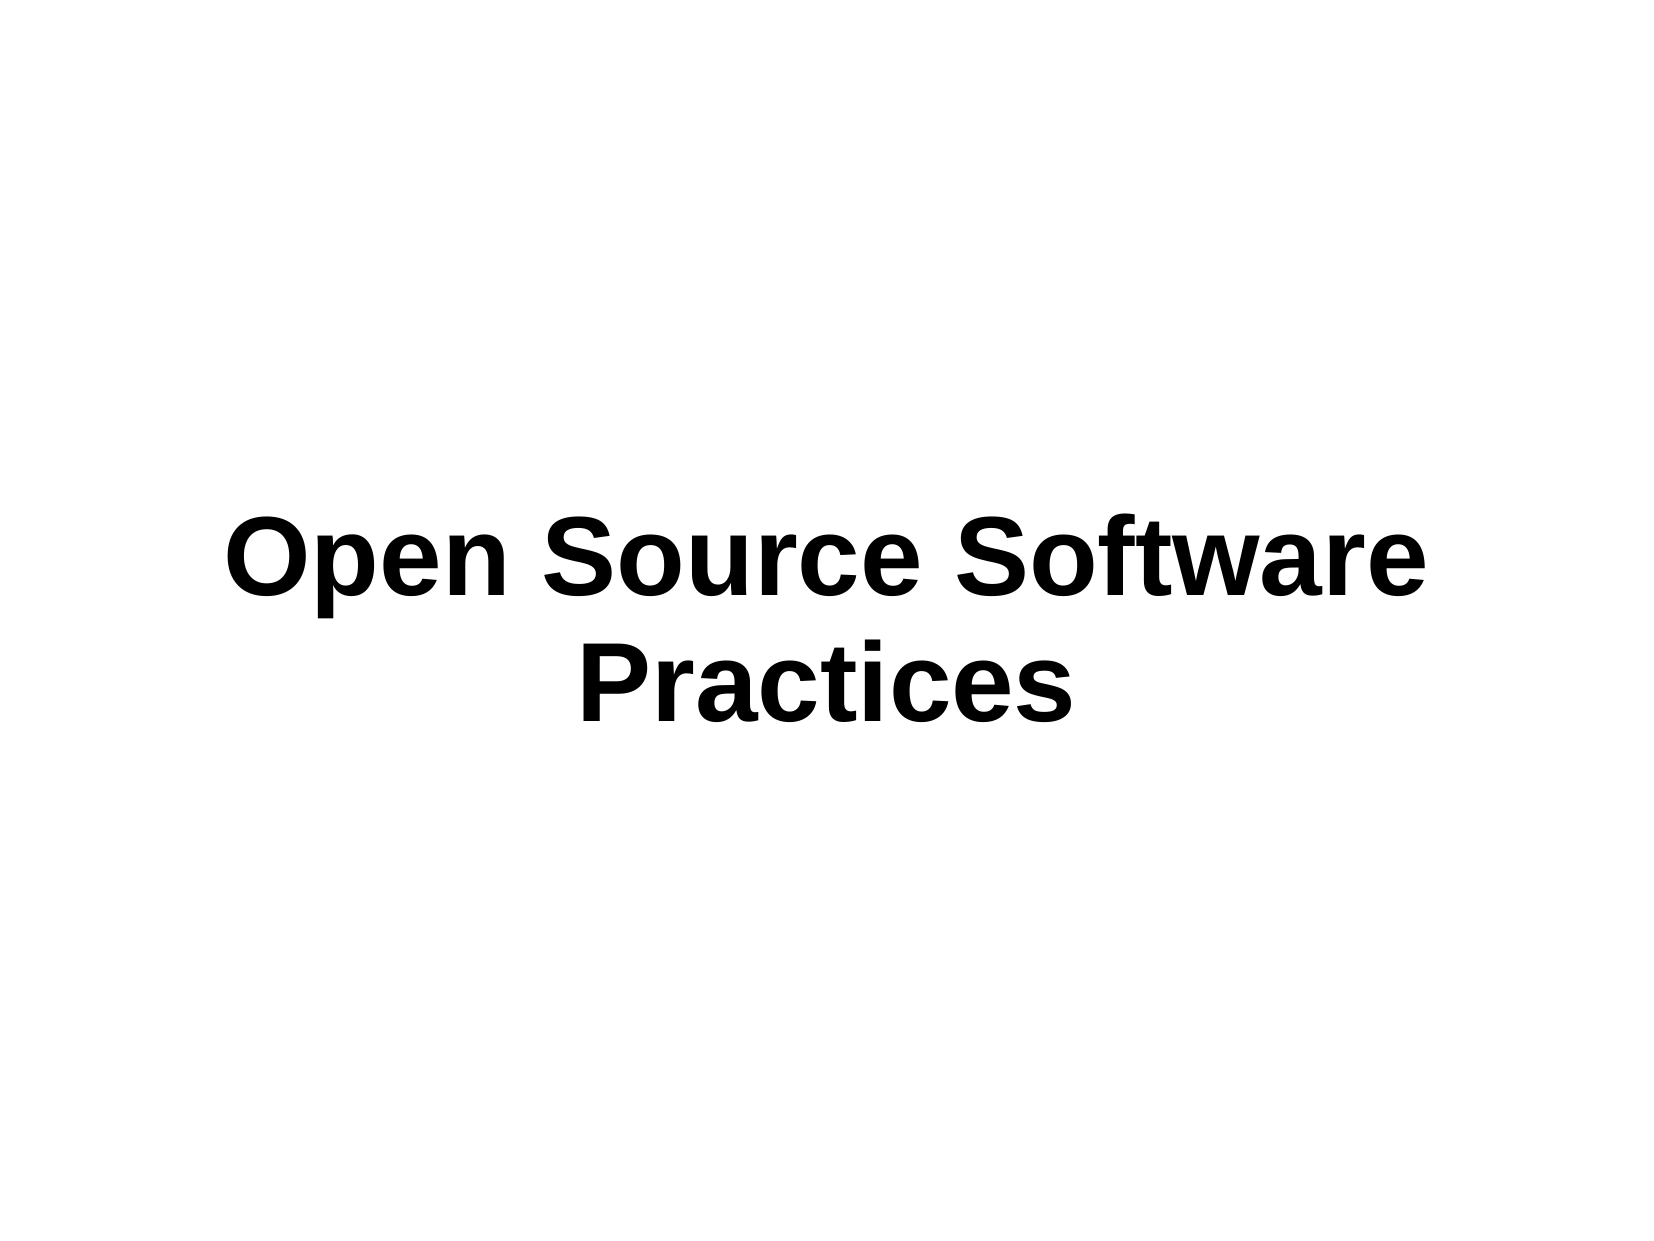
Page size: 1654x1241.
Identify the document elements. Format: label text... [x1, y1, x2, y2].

title Open Source Software Practices [82, 493, 1571, 746]
